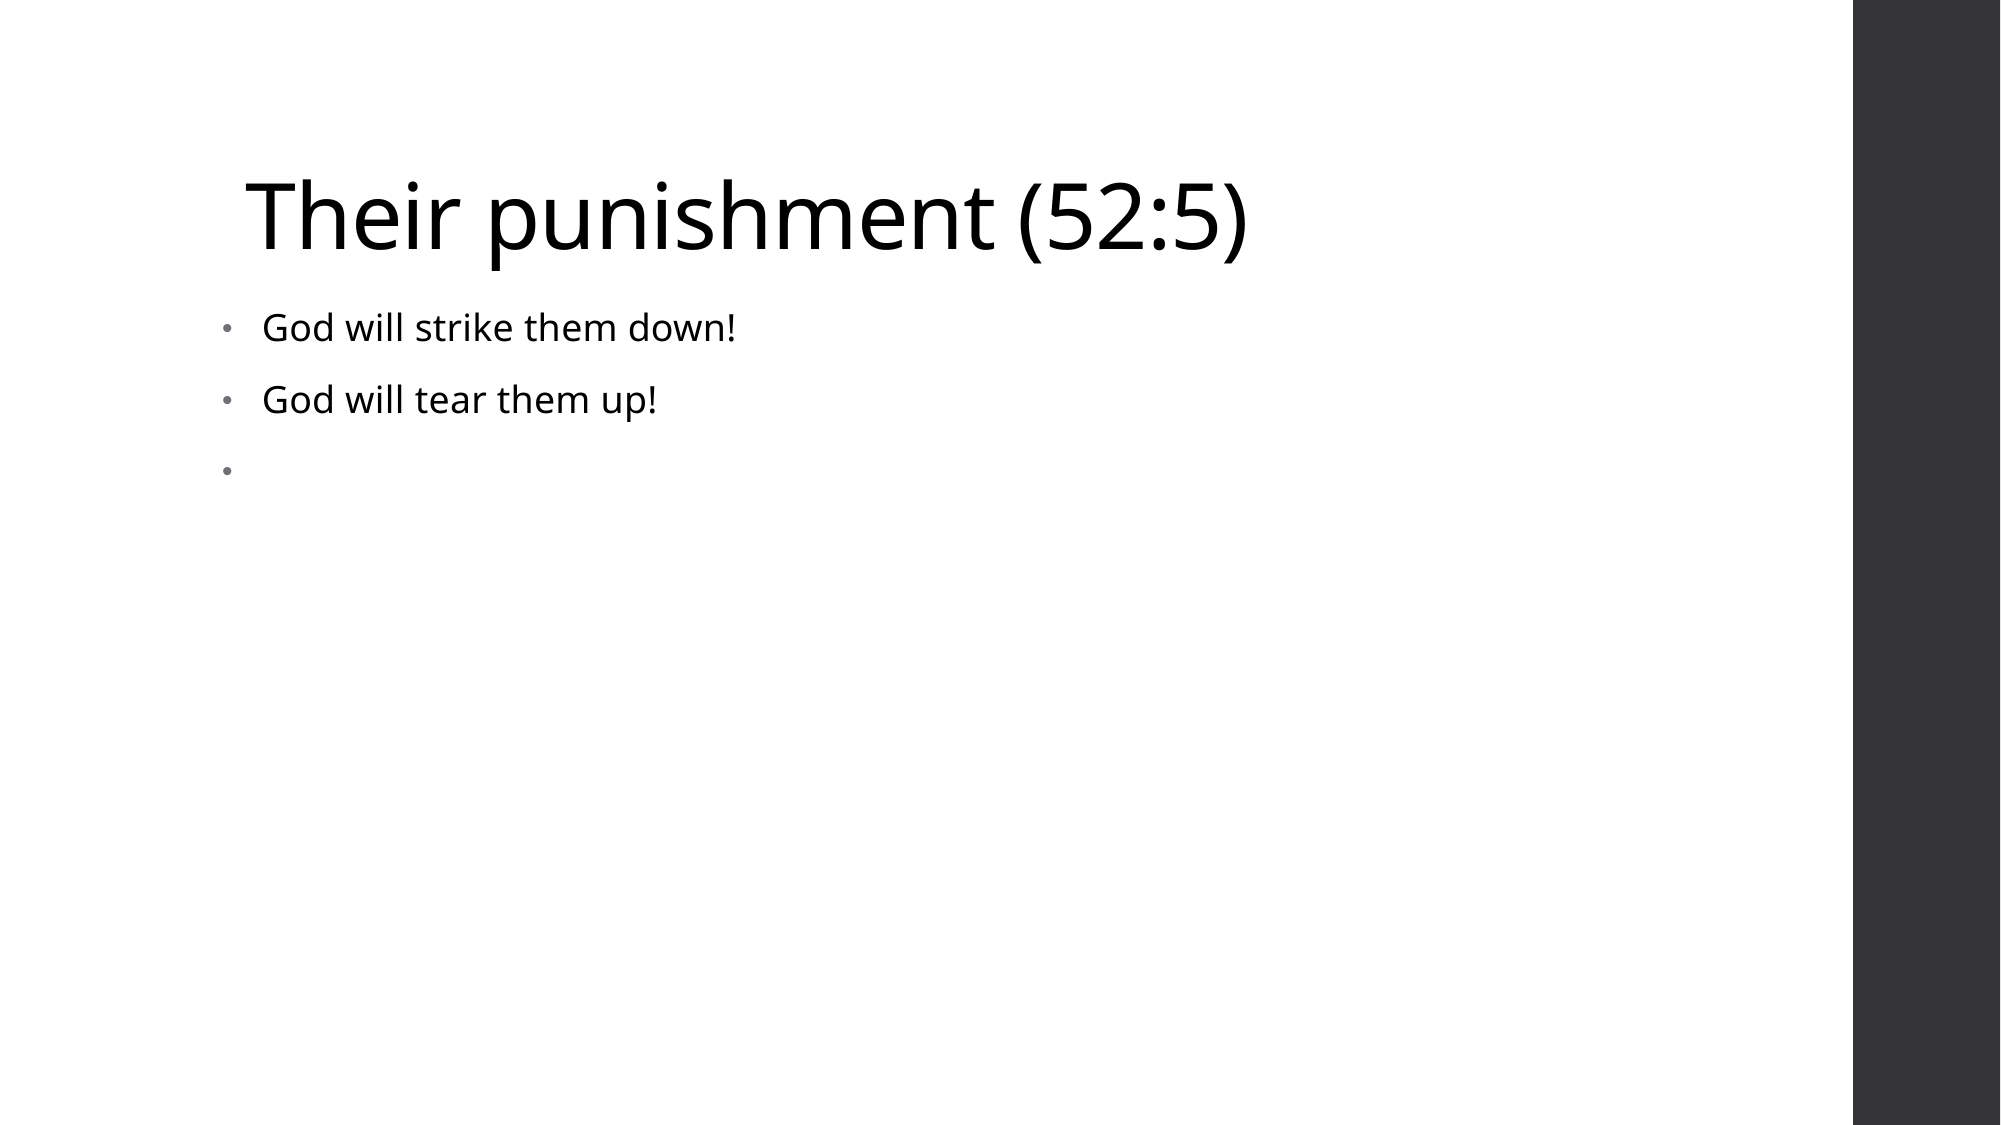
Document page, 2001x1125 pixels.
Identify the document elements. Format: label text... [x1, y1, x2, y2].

list God will strike them down! God will tear them up! [206, 299, 1617, 1014]
title Their punishment (52:5) [206, 60, 1797, 278]
